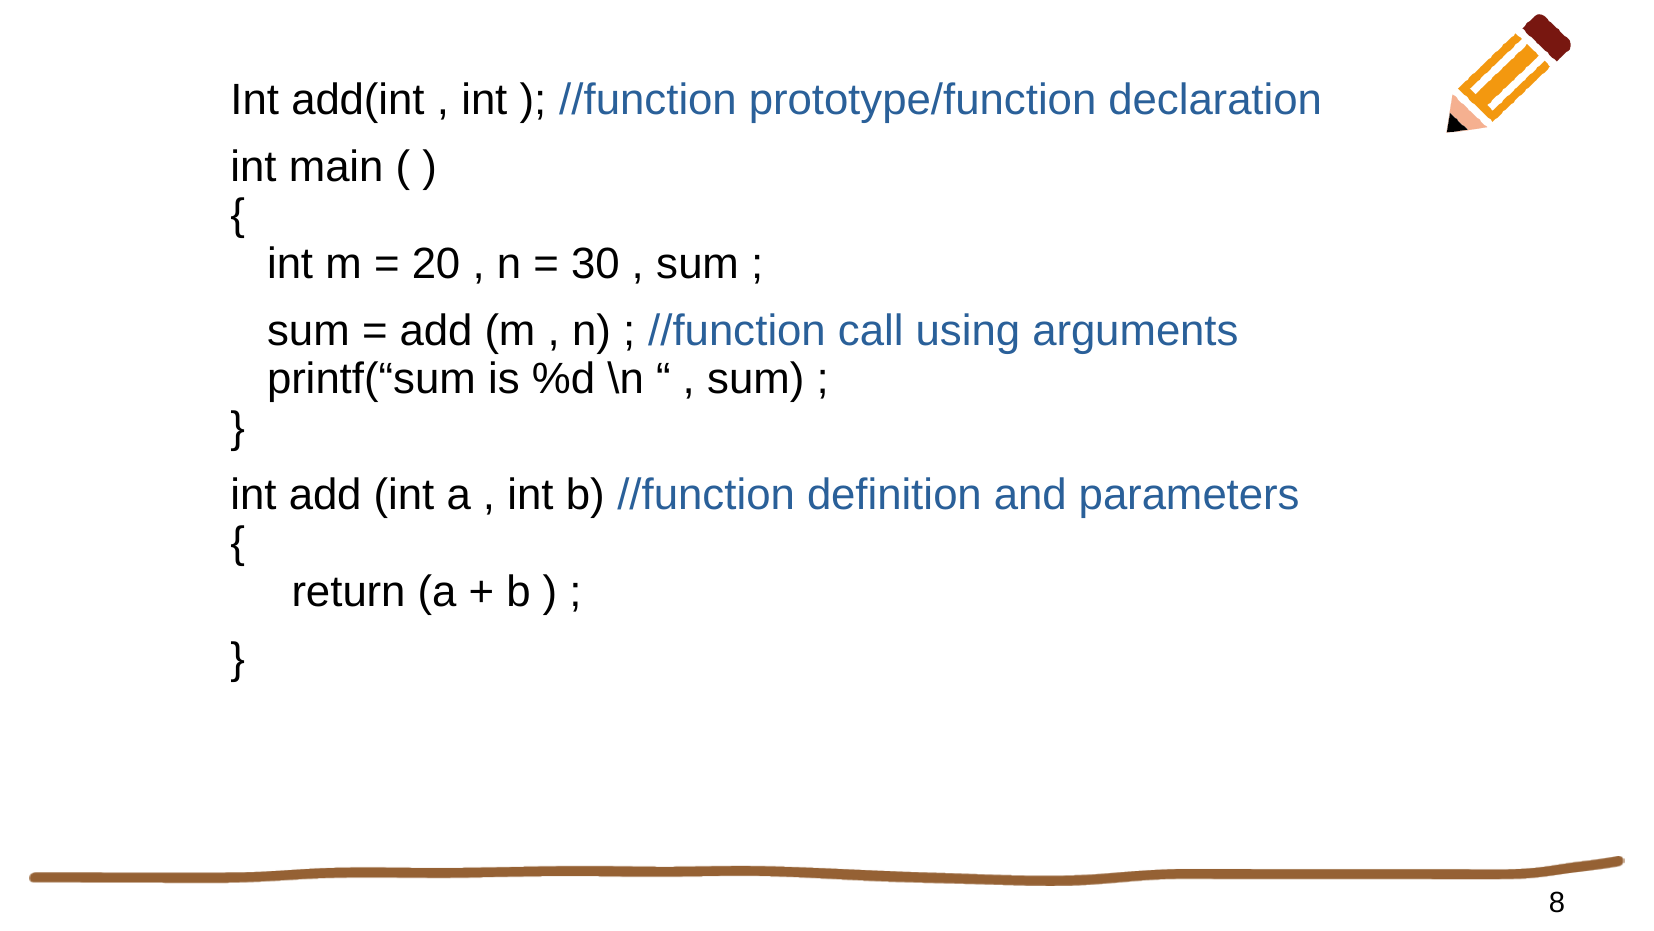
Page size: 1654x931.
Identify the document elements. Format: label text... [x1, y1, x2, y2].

picture [29, 856, 1625, 886]
picture [1446, 14, 1571, 133]
list Int add(int , int ); //function prototype/function declaration int main ( ) { int m = 20 , n = 30 , sum ; sum = add (m , n) ; //function call using arguments printf(“sum is %d \n “ , sum) ; } int add (int a , int b) //function definition and parameters { return (a + b ) ; } [88, 75, 1501, 857]
